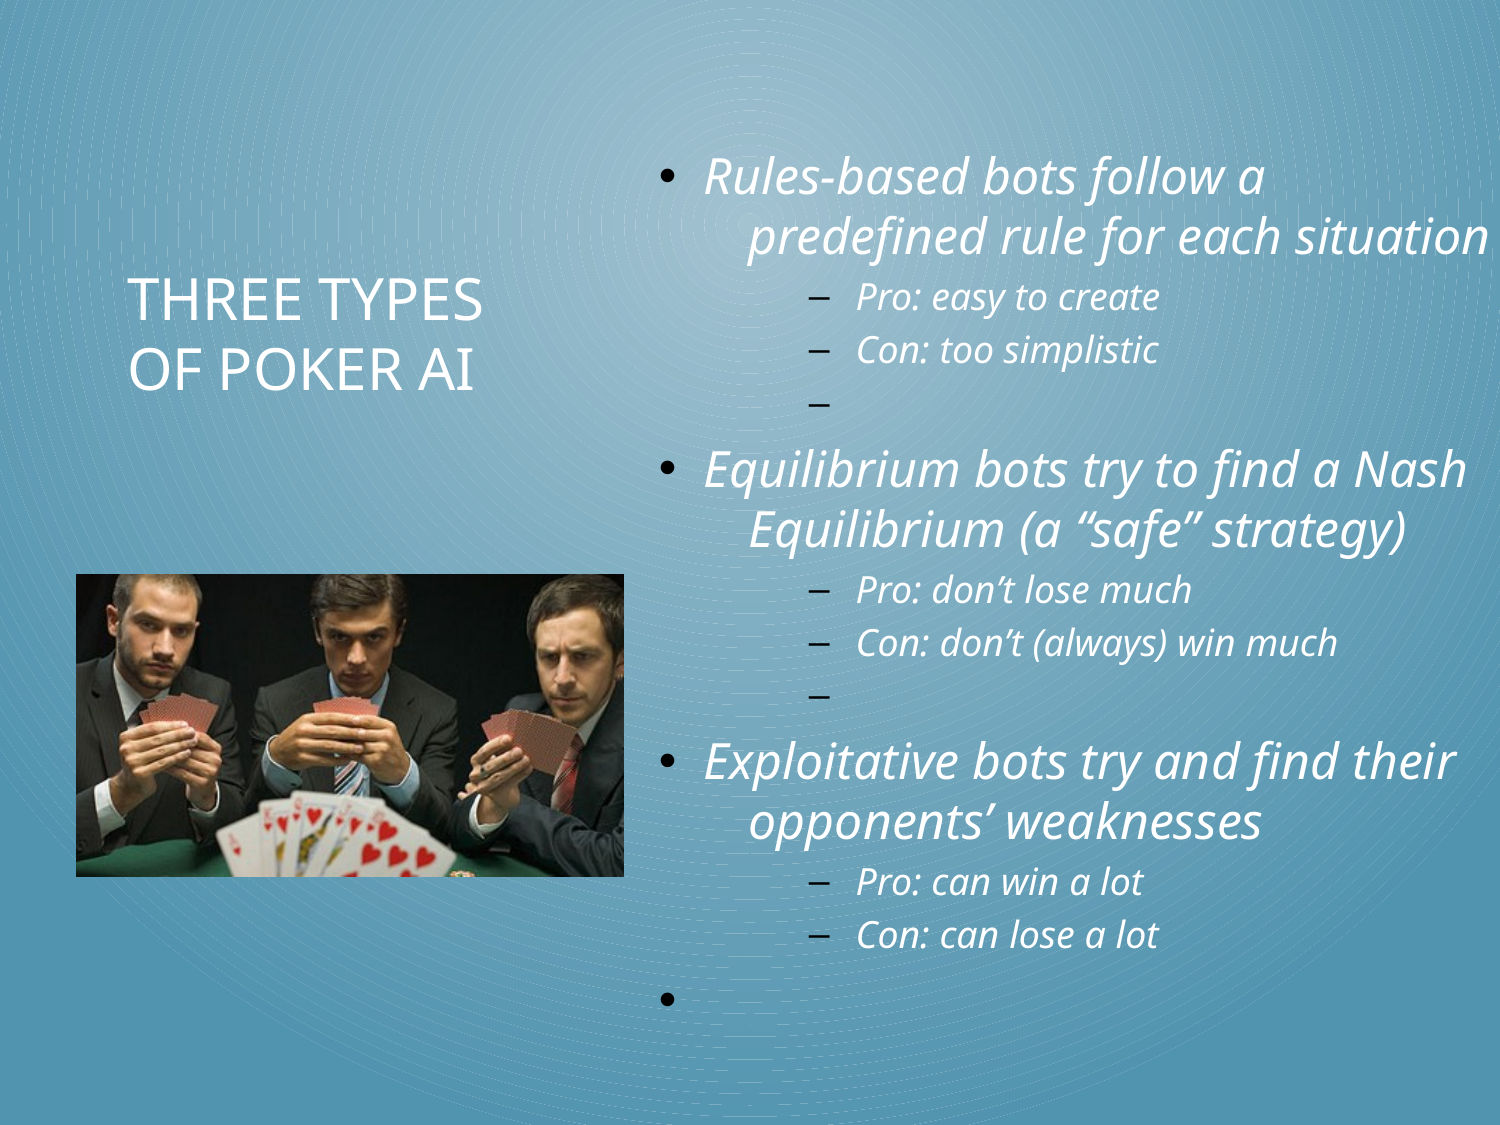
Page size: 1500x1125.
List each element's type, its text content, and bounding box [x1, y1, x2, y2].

title Three types of POKER AI [112, 254, 516, 574]
picture [76, 574, 624, 878]
list Rules-based bots follow a predefined rule for each situation Pro: easy to create Con: too simplistic Equilibrium bots try to find a Nash Equilibrium (a “safe” strategy) Pro: don’t lose much Con: don’t (always) win much Exploitative bots try and find their opponents’ weaknesses Pro: can win a lot Con: can lose a lot [643, 137, 1500, 1057]
